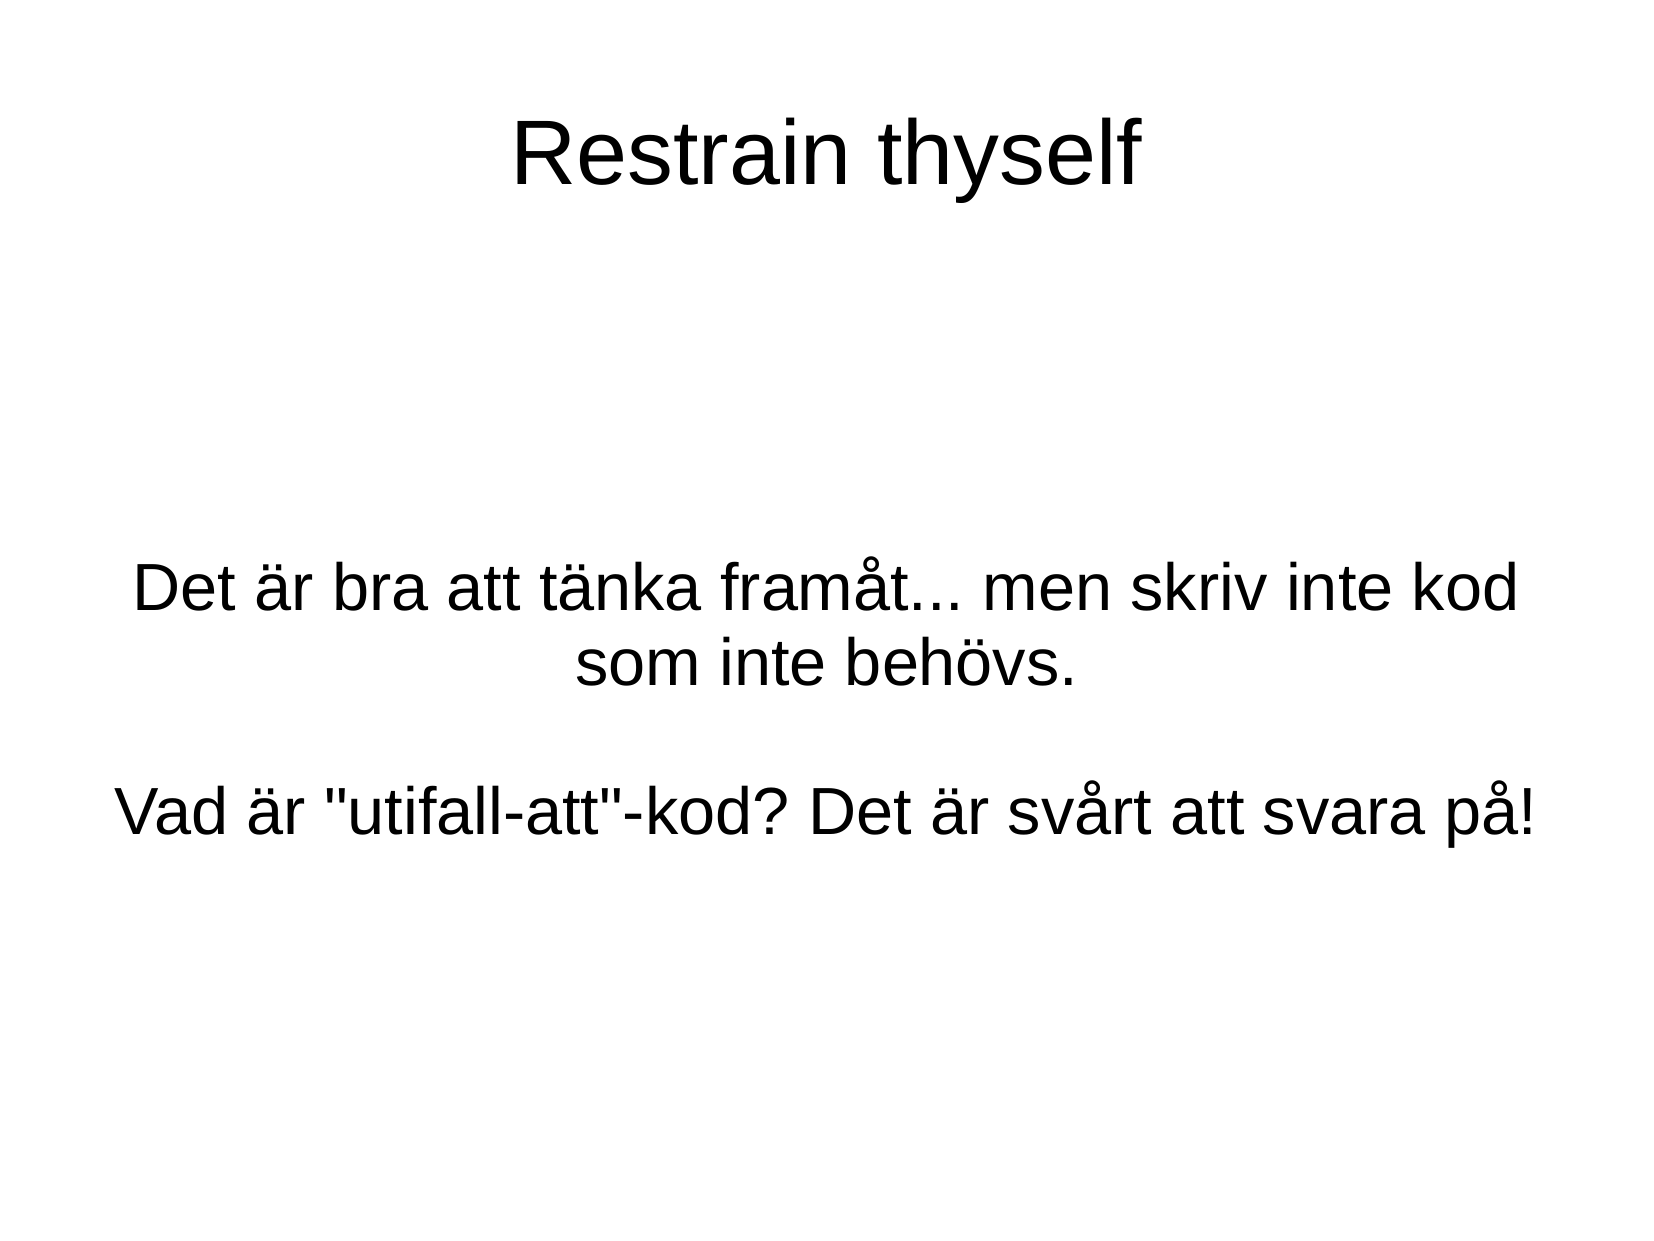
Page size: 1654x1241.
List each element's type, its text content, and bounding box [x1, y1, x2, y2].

subtitle Det är bra att tänka framåt... men skriv inte kod som inte behövs. Vad är "utifall-att"-kod? Det är svårt att svara på! [82, 290, 1571, 1109]
title Restrain thyself [82, 49, 1571, 257]
